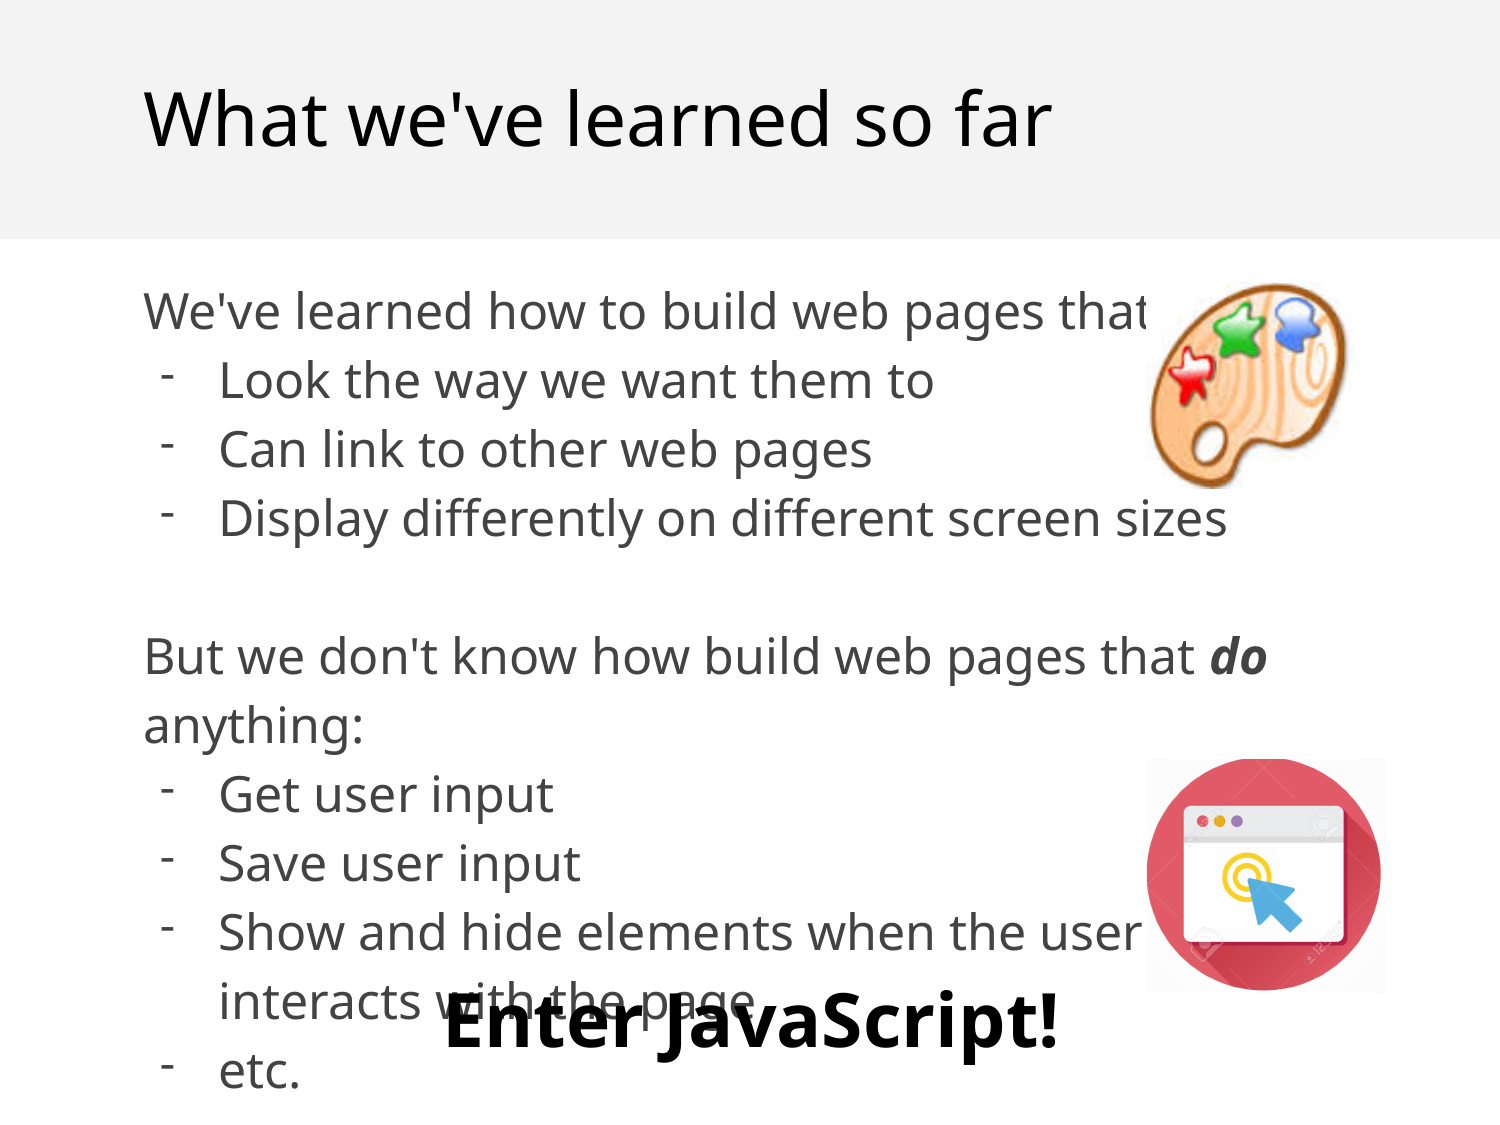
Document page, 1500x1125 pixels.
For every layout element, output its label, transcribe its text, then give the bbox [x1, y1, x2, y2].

title What we've learned so far [128, 56, 1372, 183]
text_box Enter JavaScript! [47, 957, 1457, 1098]
picture [1146, 759, 1386, 957]
list We've learned how to build web pages that: Look the way we want them to Can link to other web pages Display differently on different screen sizes But we don't know how build web pages that do anything: Get user input Save user input Show and hide elements when the user interacts with the page etc. [128, 255, 1372, 957]
picture [1146, 282, 1353, 489]
